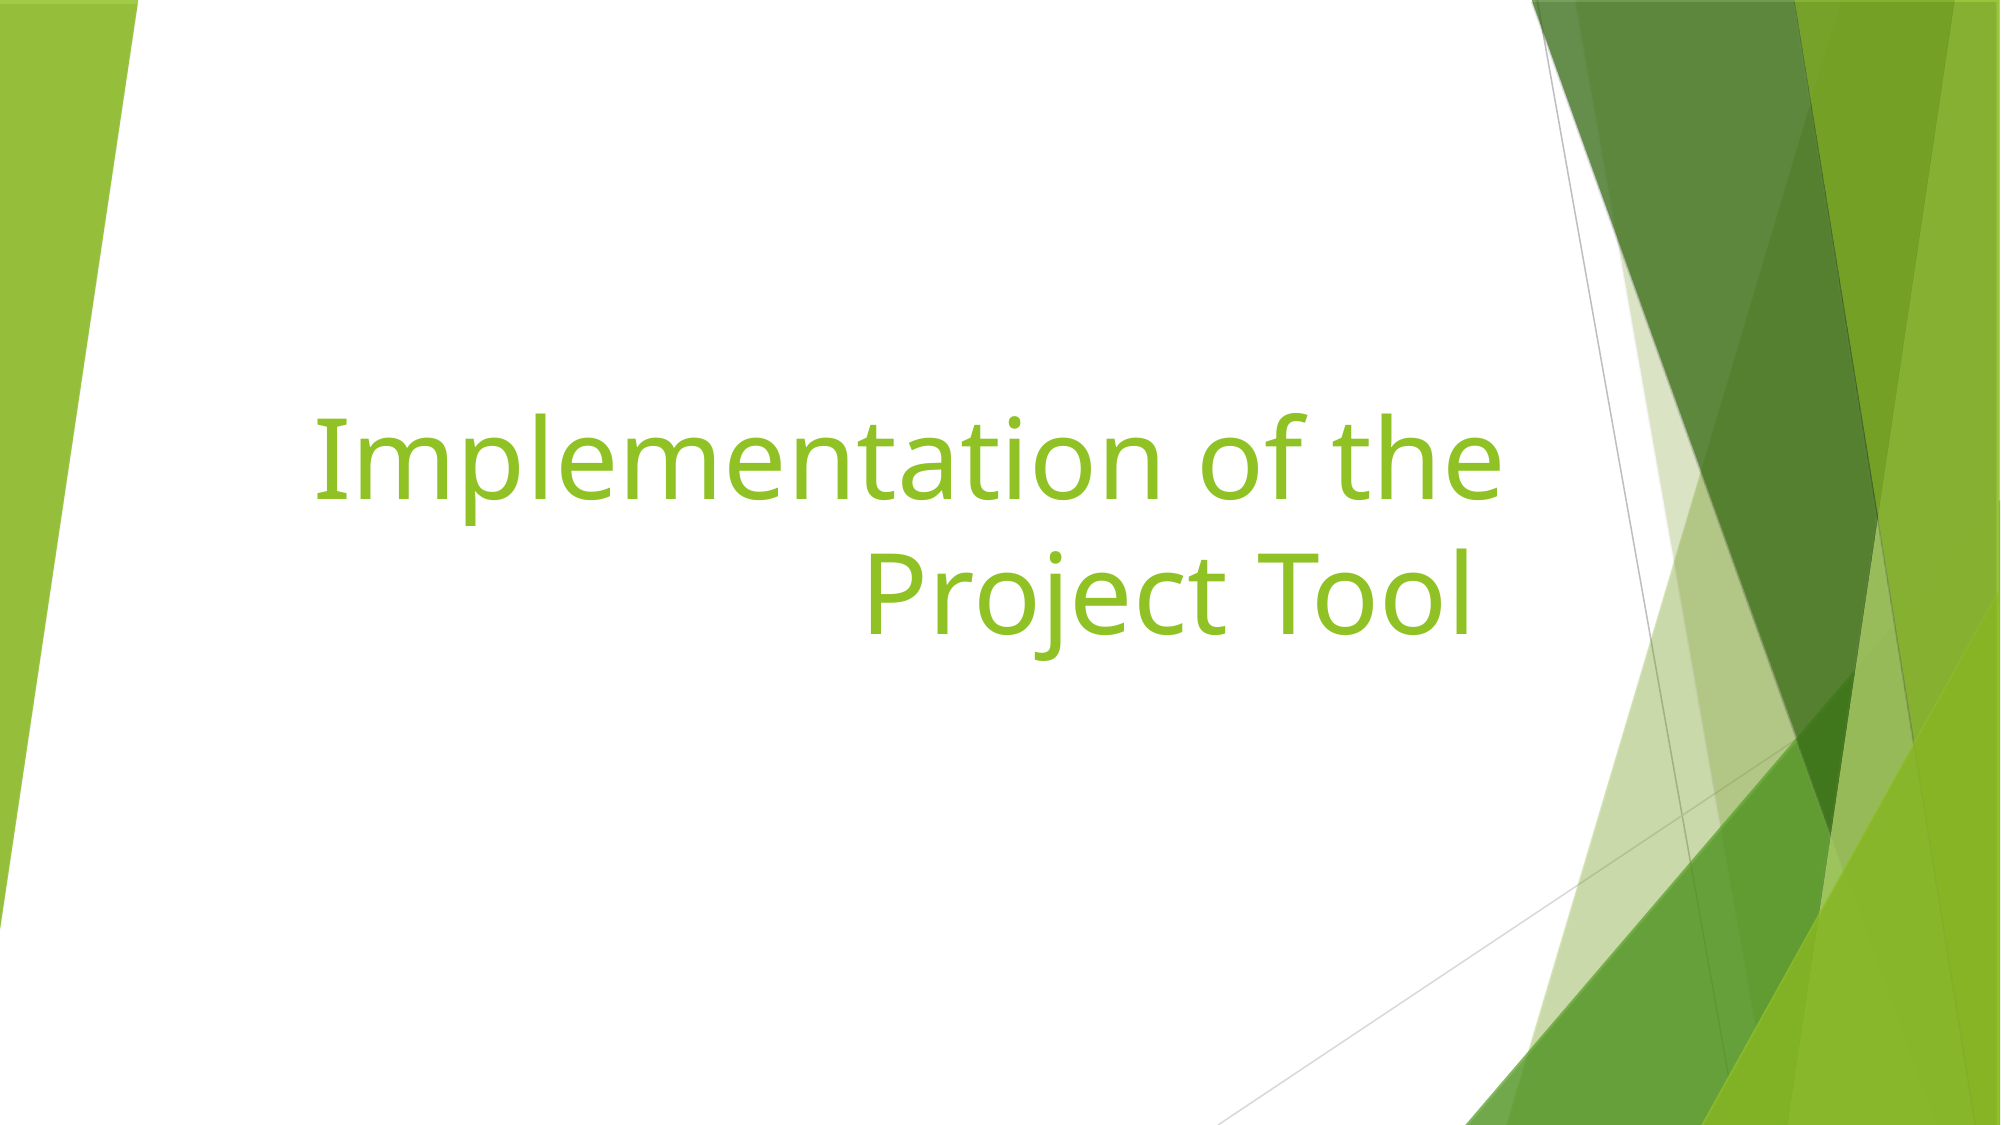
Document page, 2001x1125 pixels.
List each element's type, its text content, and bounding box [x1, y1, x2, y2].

title Implementation of the Project Tool [247, 394, 1522, 665]
